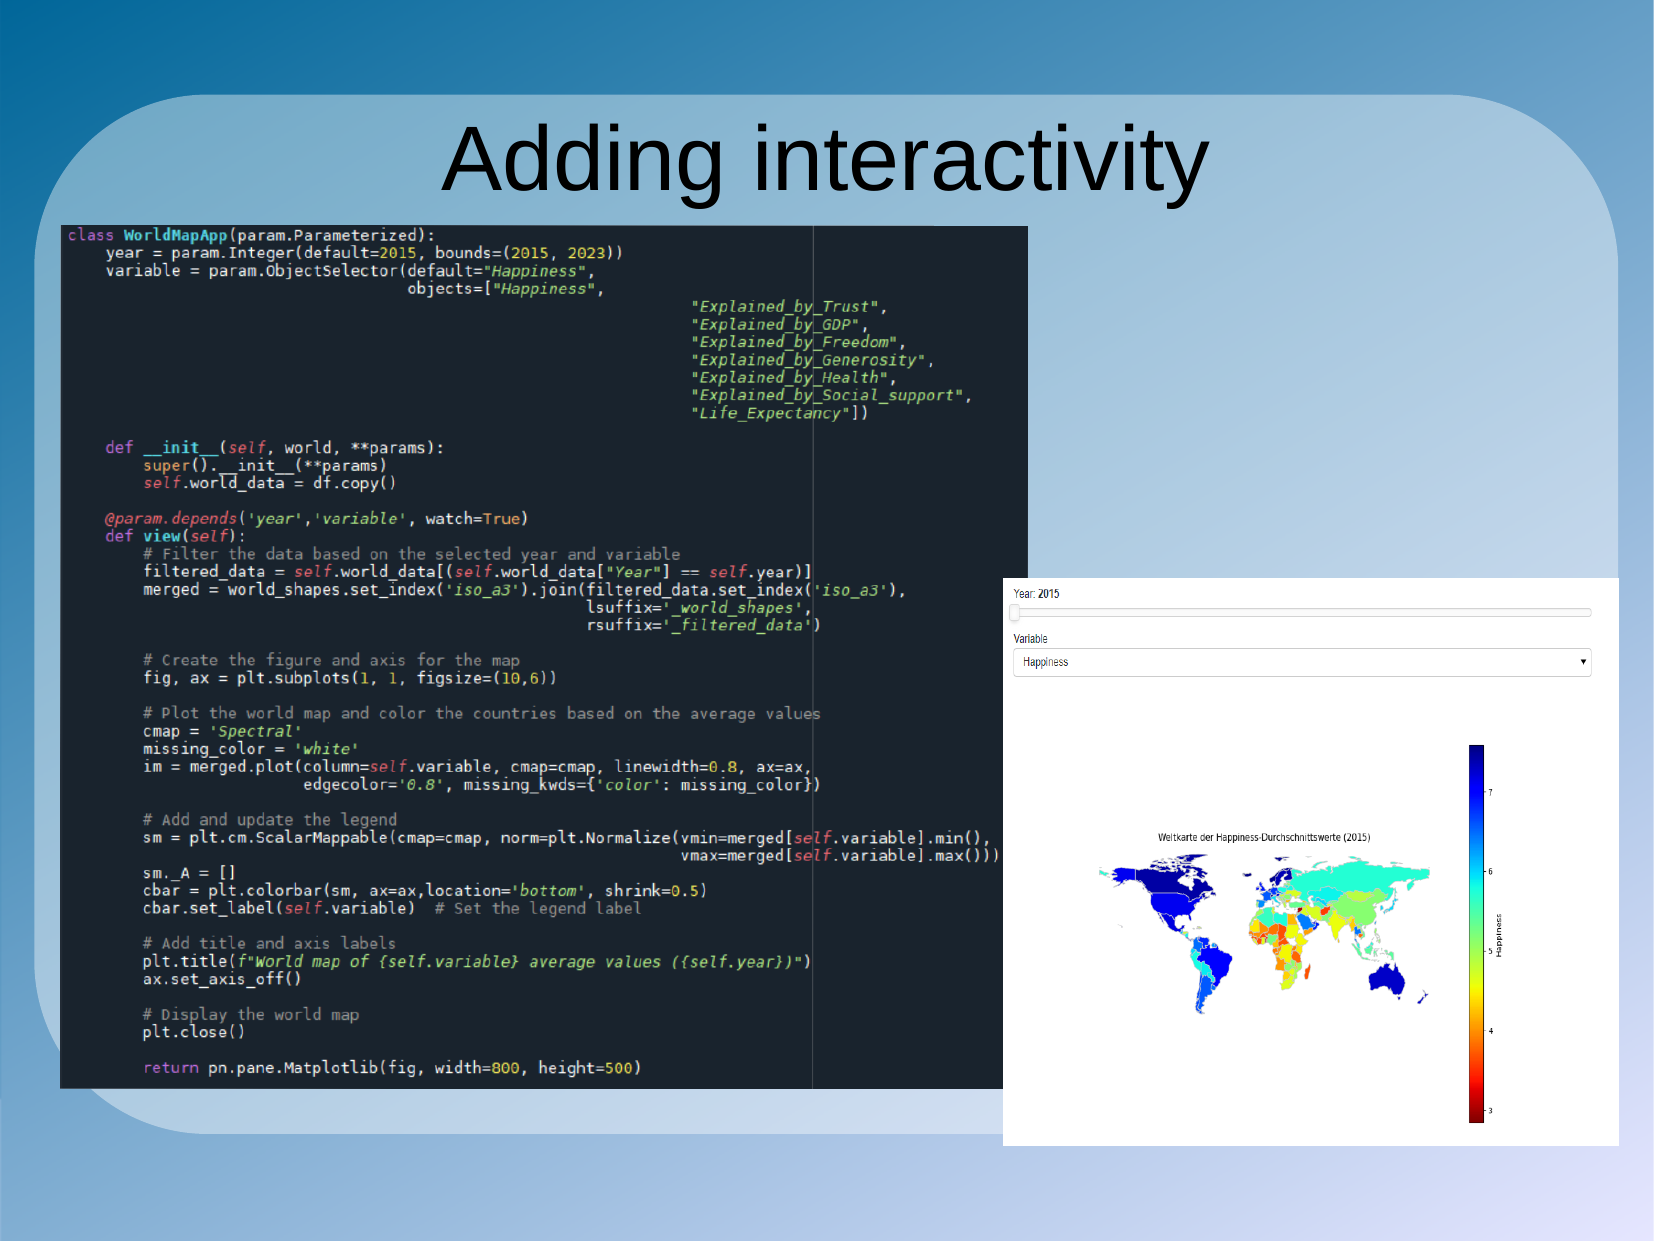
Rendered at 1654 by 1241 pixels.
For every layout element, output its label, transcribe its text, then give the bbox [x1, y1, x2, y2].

picture [0, 0, 1654, 1241]
title Adding interactivity [82, 55, 1571, 263]
